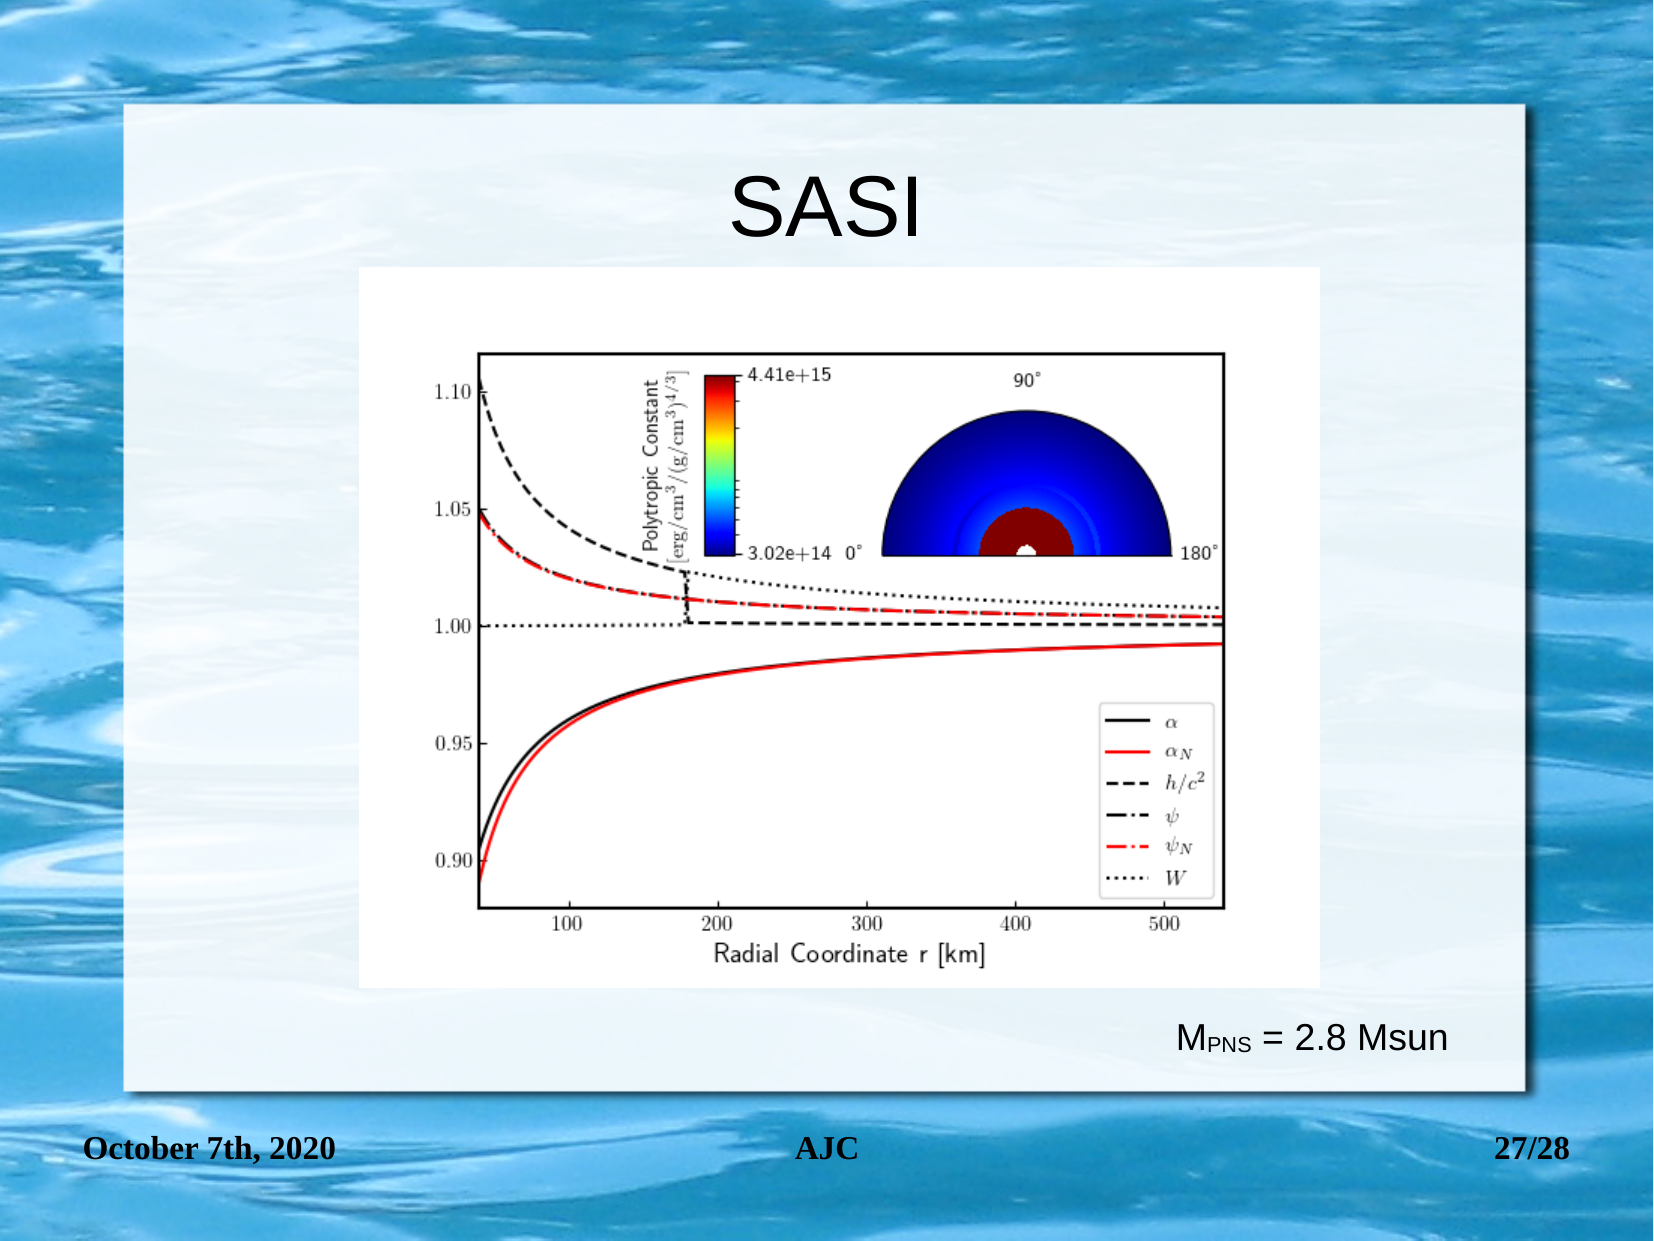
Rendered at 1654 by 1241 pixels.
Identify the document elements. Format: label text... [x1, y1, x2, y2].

picture [0, 0, 1654, 1241]
text_box MPNS = 2.8 Msun [1161, 1008, 1477, 1078]
title SASI [147, 118, 1506, 296]
